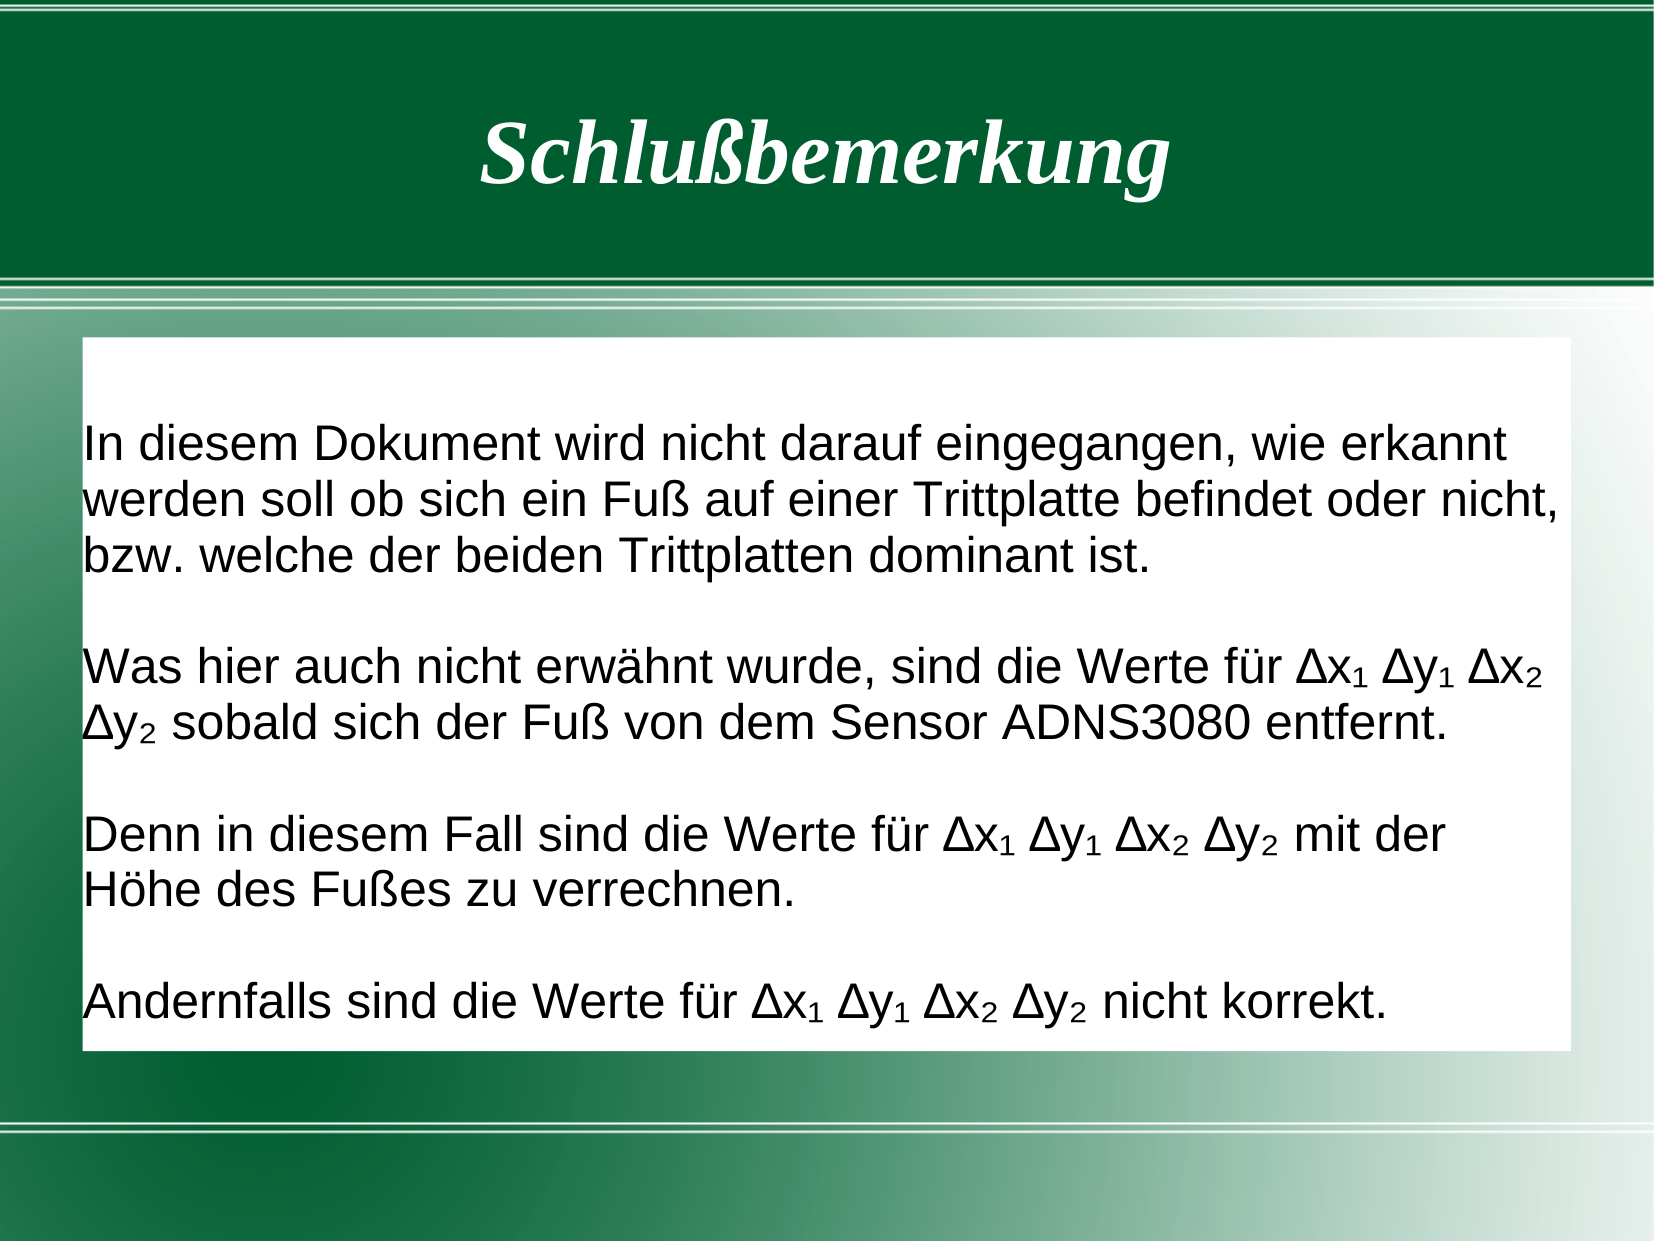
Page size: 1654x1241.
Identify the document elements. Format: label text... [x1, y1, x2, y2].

subtitle In diesem Dokument wird nicht darauf eingegangen, wie erkannt werden soll ob sich ein Fuß auf einer Trittplatte befindet oder nicht, bzw. welche der beiden Trittplatten dominant ist. Was hier auch nicht erwähnt wurde, sind die Werte für ∆x₁ ∆y₁ ∆x₂ ∆y₂ sobald sich der Fuß von dem Sensor ADNS3080 entfernt. Denn in diesem Fall sind die Werte für ∆x₁ ∆y₁ ∆x₂ ∆y₂ mit der Höhe des Fußes zu verrechnen. Andernfalls sind die Werte für ∆x₁ ∆y₁ ∆x₂ ∆y₂ nicht korrekt. [82, 337, 1571, 1052]
picture [0, 0, 1654, 1241]
title Schlußbemerkung [82, 49, 1571, 257]
